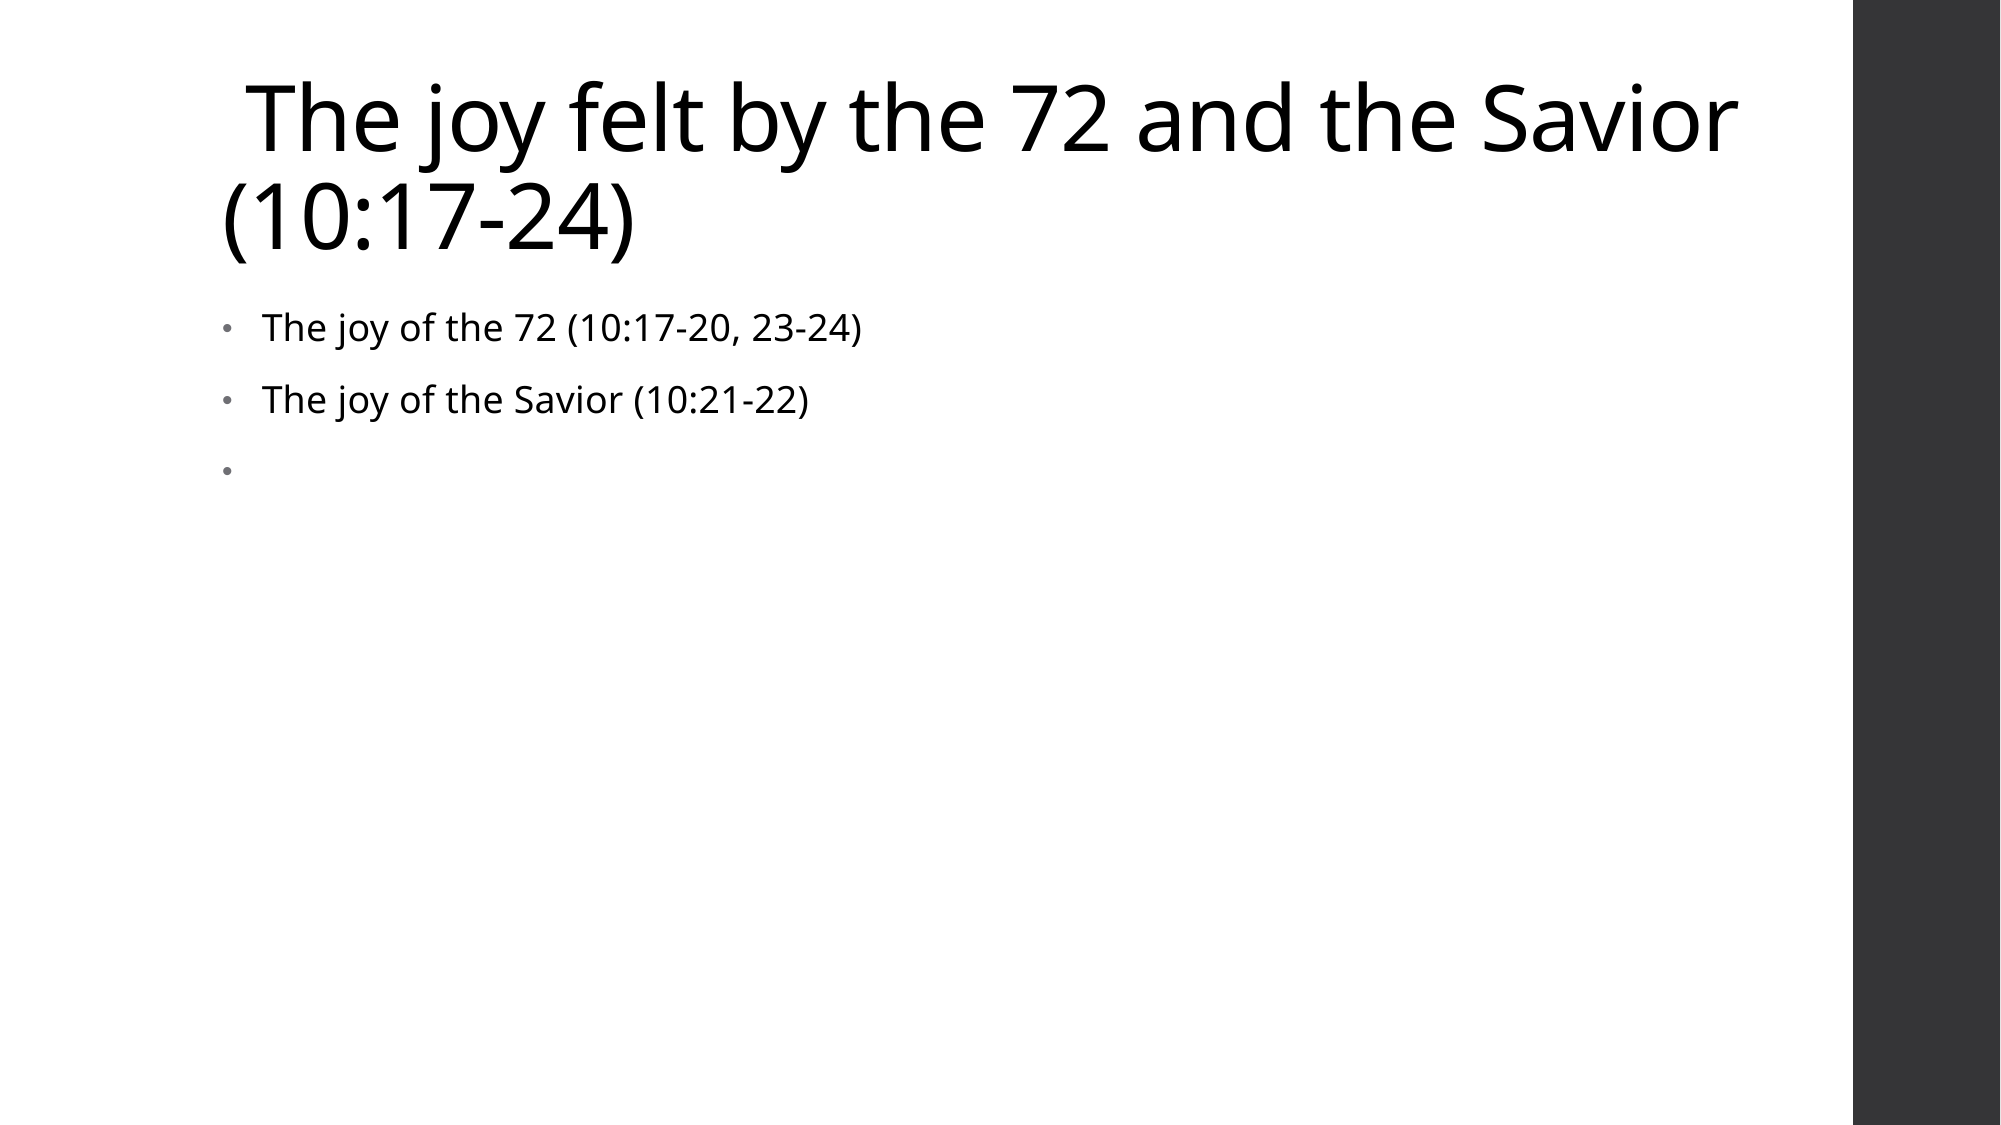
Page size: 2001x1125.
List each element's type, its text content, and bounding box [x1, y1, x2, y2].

list The joy of the 72 (10:17-20, 23-24) The joy of the Savior (10:21-22) [206, 299, 1617, 1014]
title The joy felt by the 72 and the Savior (10:17-24) [206, 60, 1797, 278]
